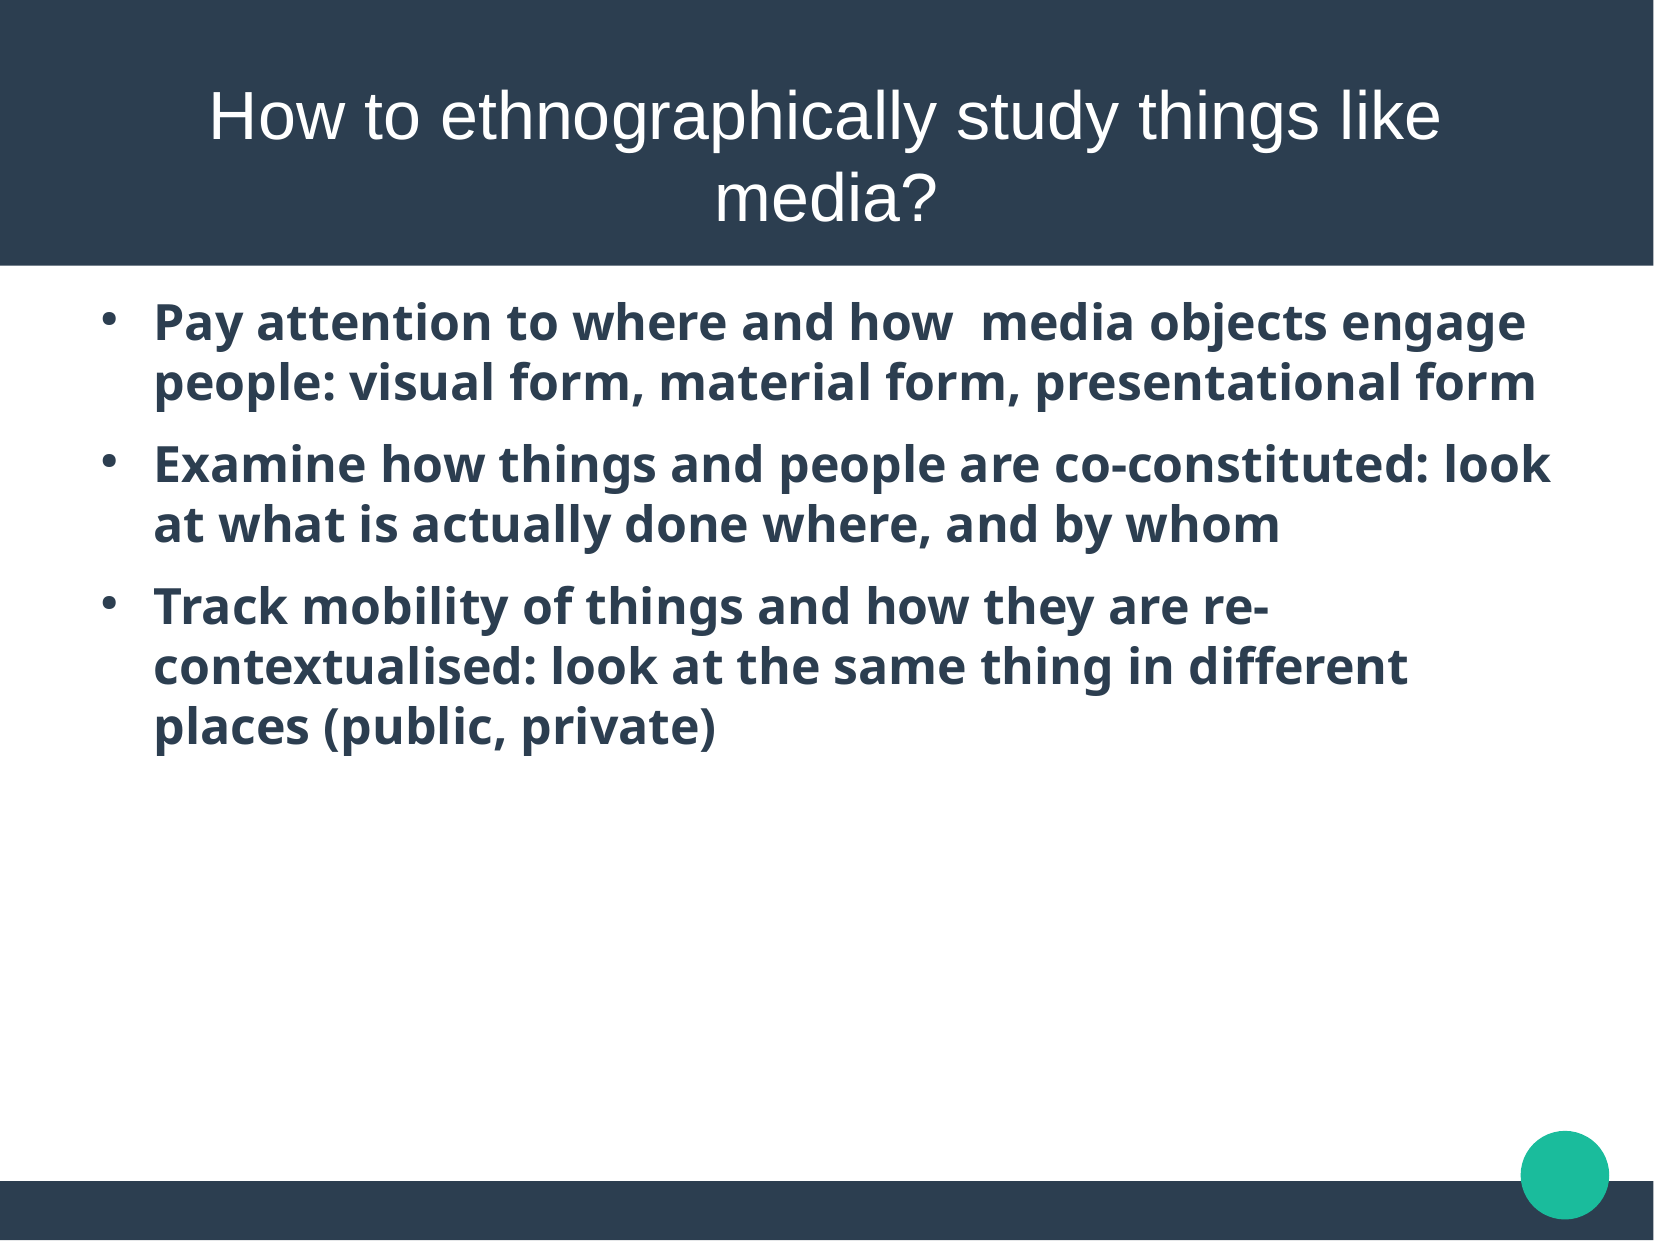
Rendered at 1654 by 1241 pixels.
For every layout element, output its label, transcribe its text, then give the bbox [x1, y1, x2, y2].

list Pay attention to where and how media objects engage people: visual form, material form, presentational form Examine how things and people are co-constituted: look at what is actually done where, and by whom Track mobility of things and how they are re-contextualised: look at the same thing in different places (public, private) [82, 290, 1571, 1010]
title How to ethnographically study things like media? [82, 41, 1571, 264]
